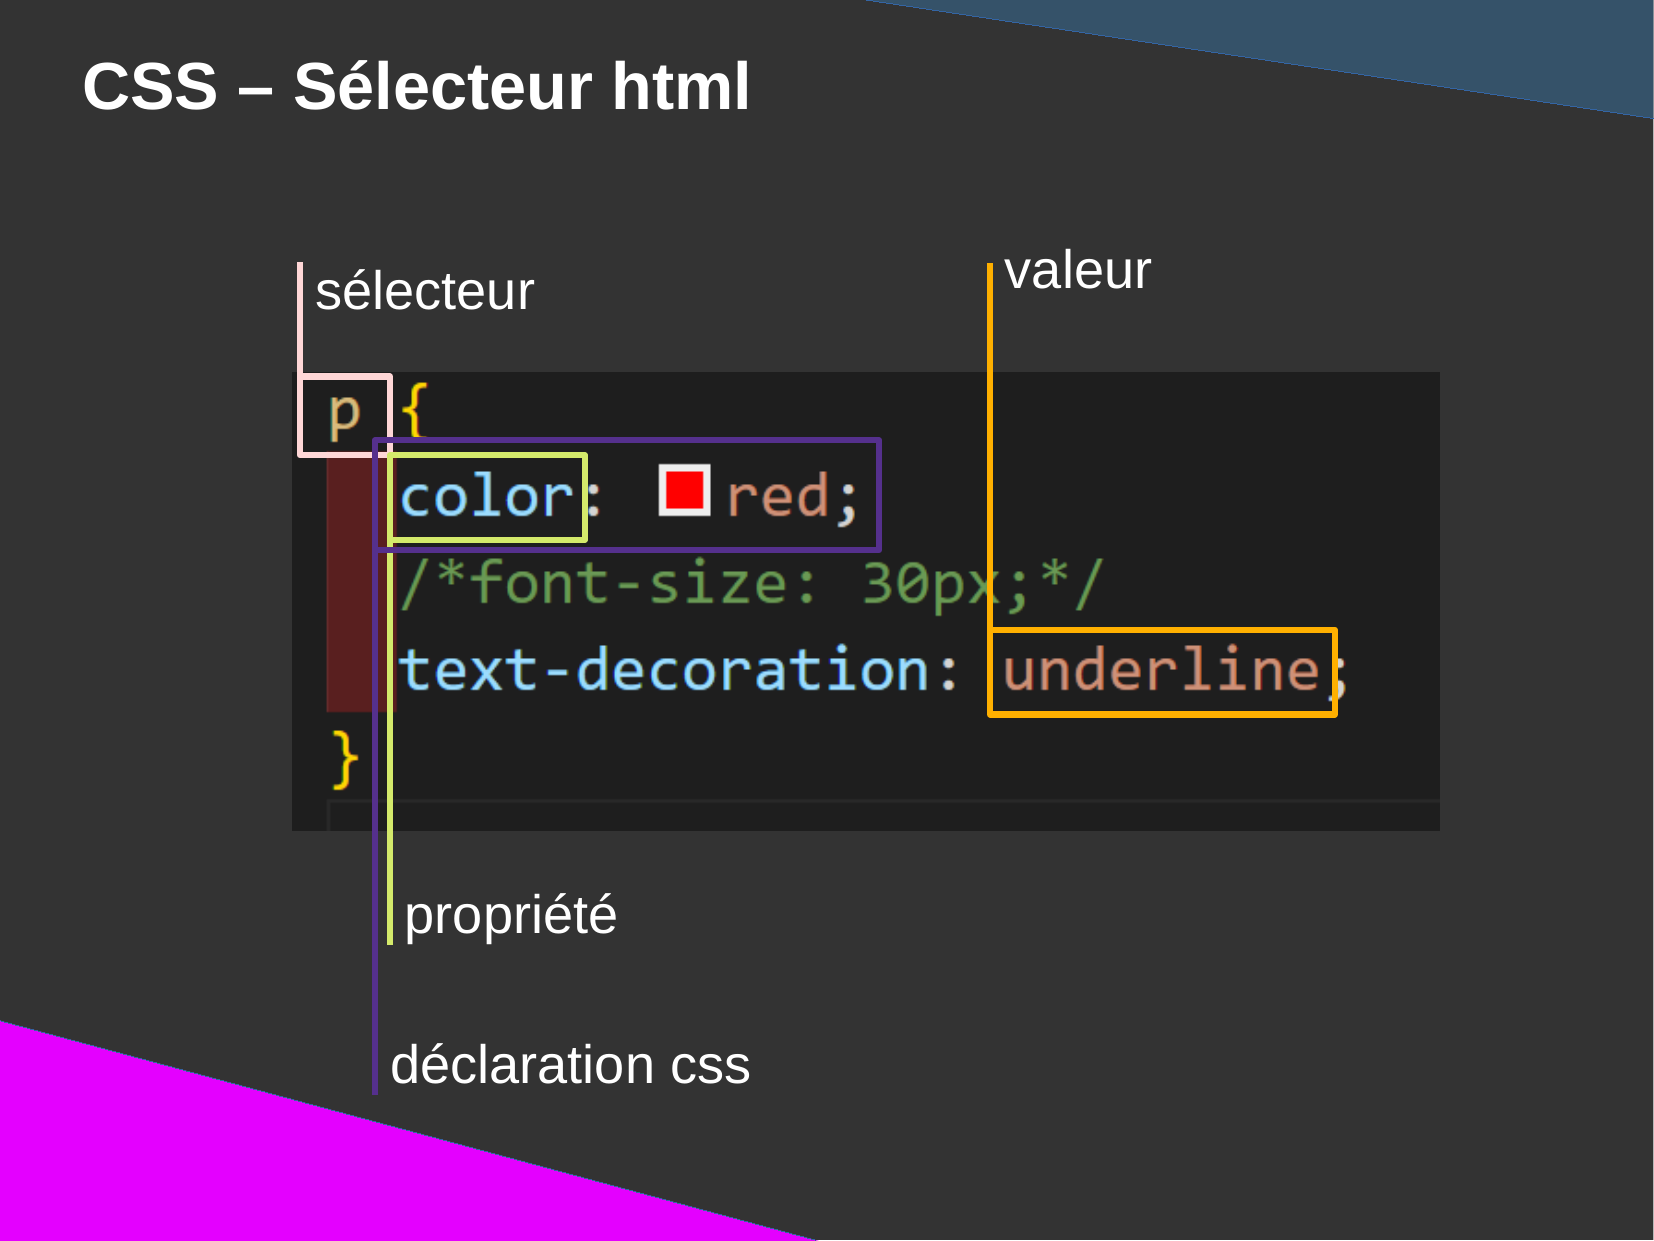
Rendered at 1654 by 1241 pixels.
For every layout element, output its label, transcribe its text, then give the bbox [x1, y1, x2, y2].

picture [393, 443, 876, 547]
text_box [866, 0, 1654, 119]
title sélecteur [314, 260, 645, 352]
picture [993, 633, 1332, 711]
text_box [0, 1020, 819, 1241]
picture [393, 458, 582, 537]
picture [378, 443, 387, 452]
title déclaration css [390, 1034, 796, 1126]
picture [292, 372, 372, 831]
picture [303, 372, 1440, 831]
title CSS – Sélecteur html [82, 49, 1571, 152]
picture [303, 380, 387, 452]
title propriété [404, 884, 645, 976]
title valeur [1004, 239, 1245, 331]
picture [378, 458, 387, 547]
picture [378, 553, 387, 831]
